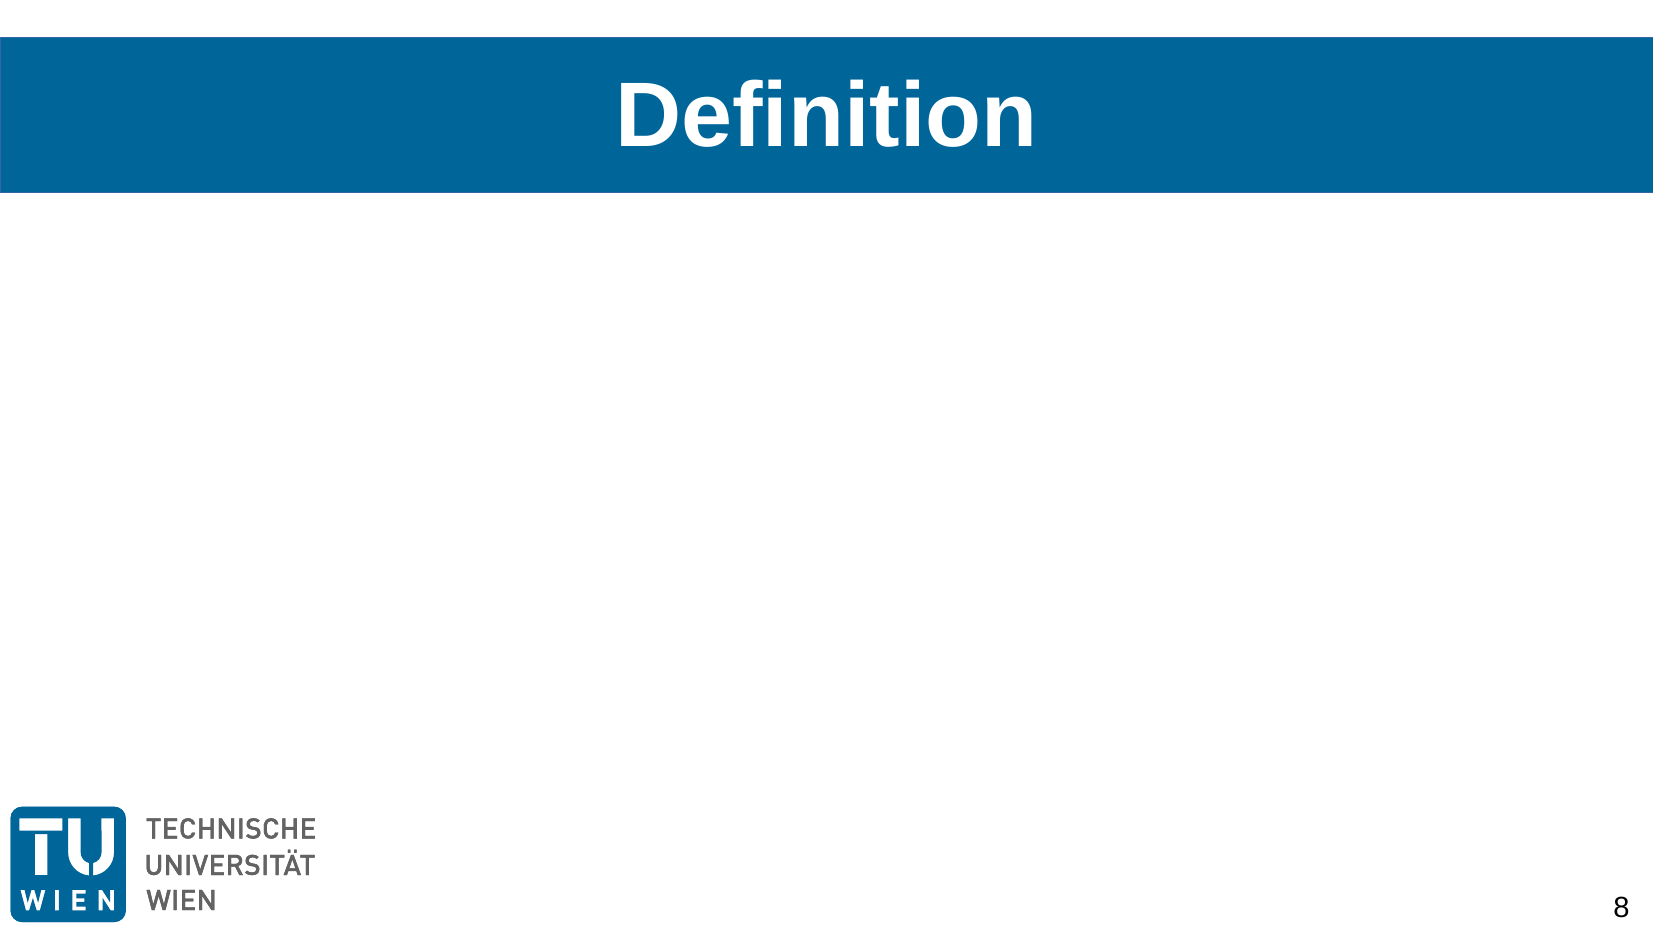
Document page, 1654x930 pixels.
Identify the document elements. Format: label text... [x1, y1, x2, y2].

title Definition [0, 37, 1653, 193]
